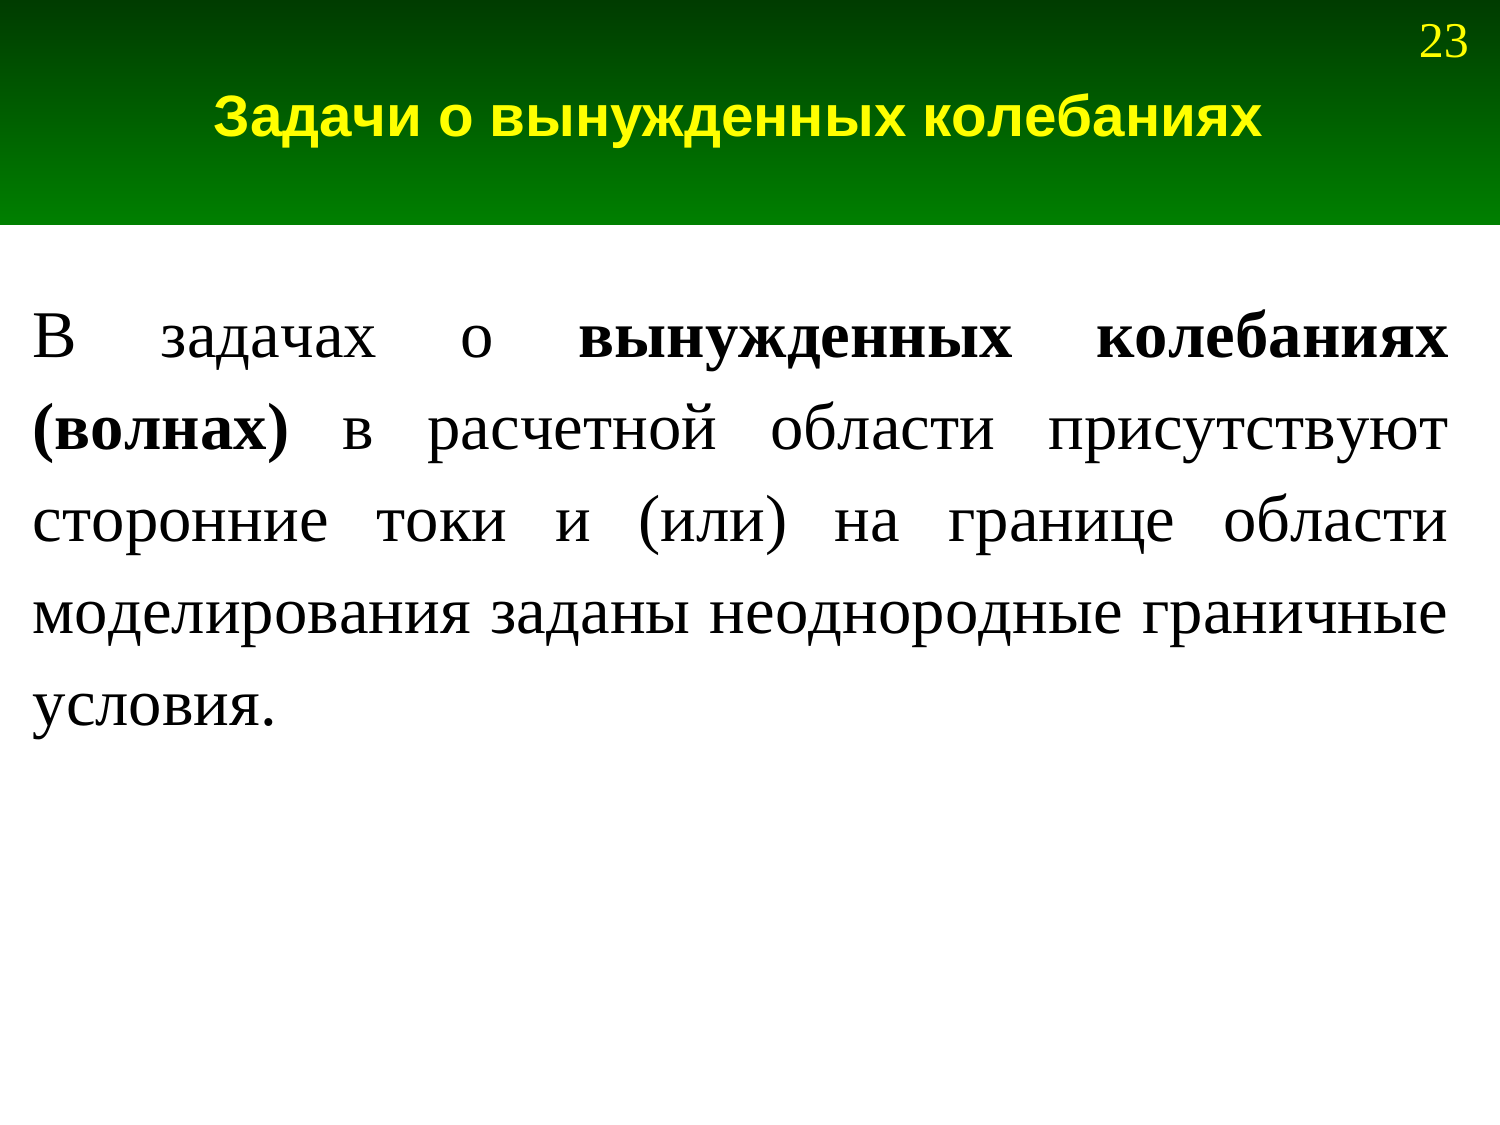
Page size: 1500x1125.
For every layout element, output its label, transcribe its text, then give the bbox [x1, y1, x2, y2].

title Задачи о вынужденных колебаниях [88, 18, 1389, 207]
text_box В задачах о вынужденных колебаниях (волнах) в расчетной области присутствуют сторонние токи и (или) на границе области моделирования заданы неоднородные граничные условия. [17, 271, 1465, 747]
